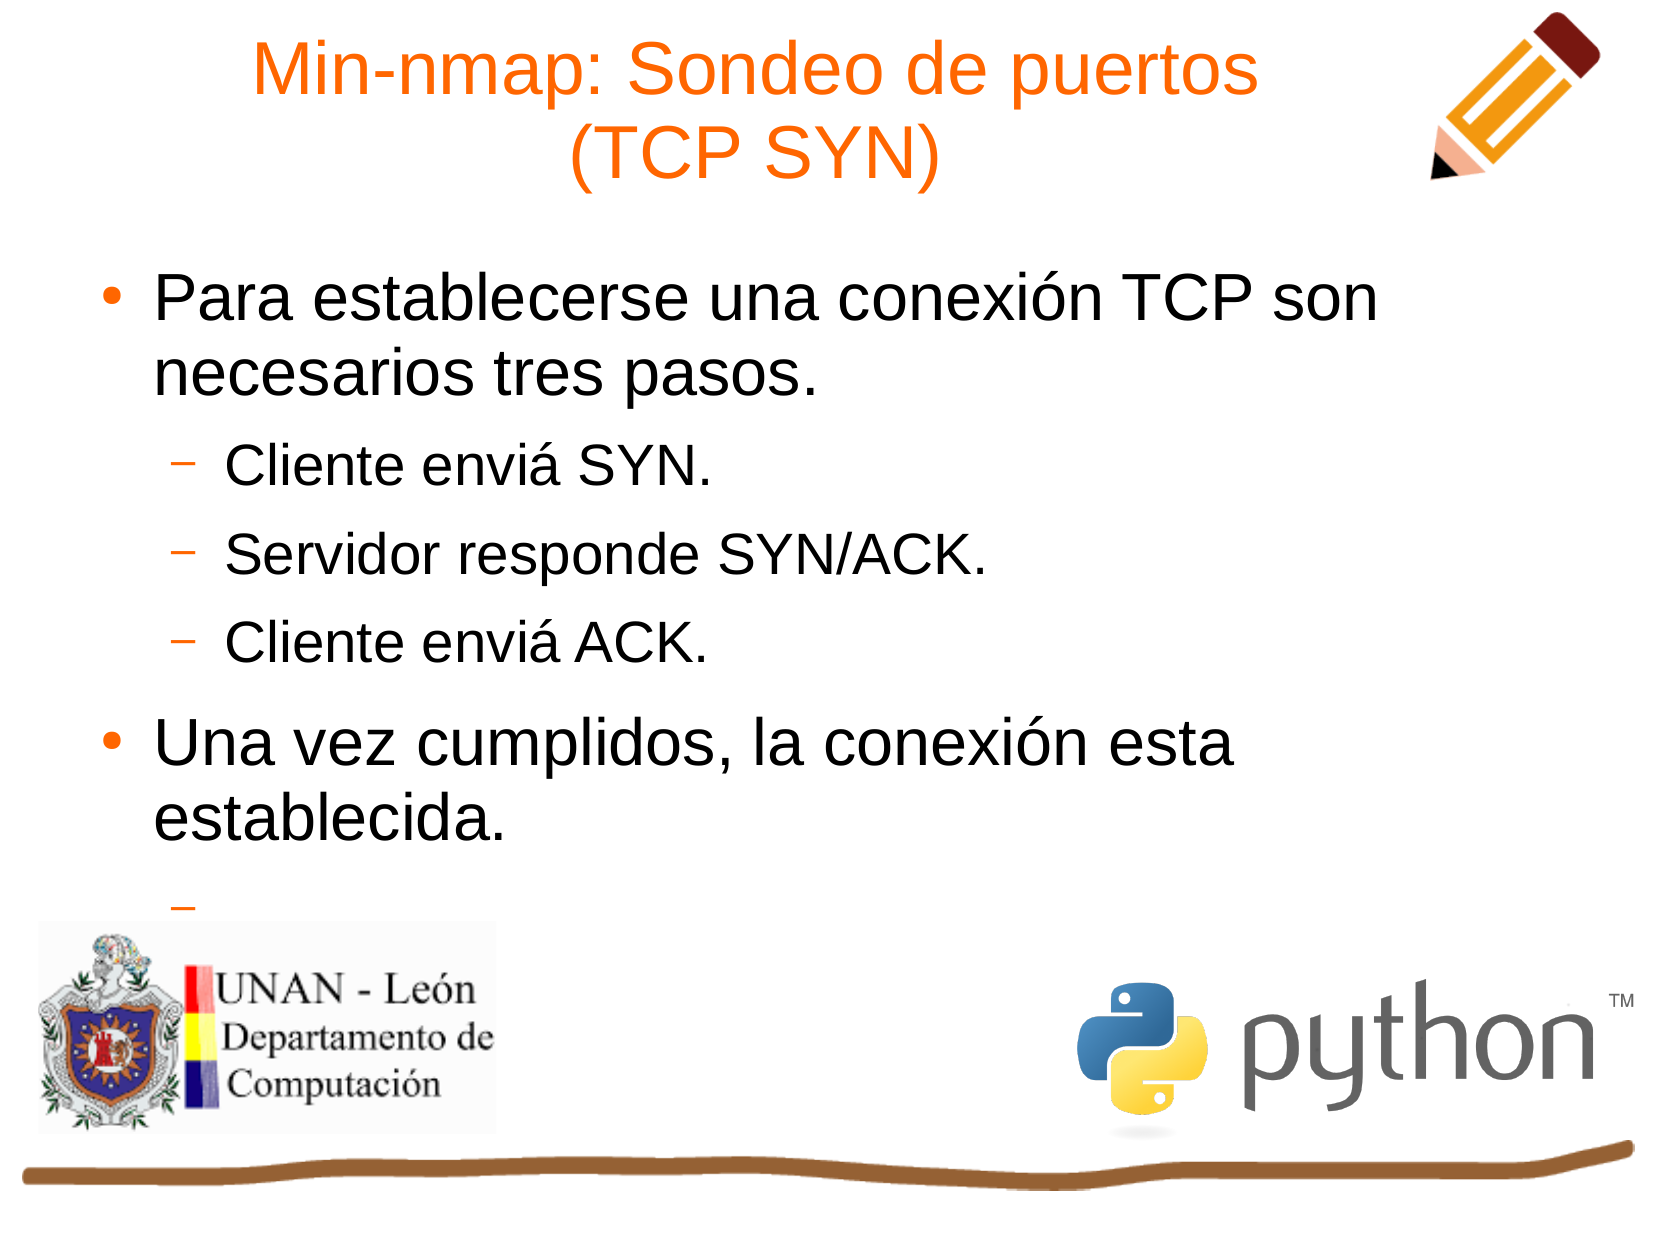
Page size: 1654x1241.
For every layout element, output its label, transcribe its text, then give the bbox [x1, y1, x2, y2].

picture [1430, 12, 1601, 181]
list Para establecerse una conexión TCP son necesarios tres pasos. Cliente enviá SYN. Servidor responde SYN/ACK. Cliente enviá ACK. Una vez cumplidos, la conexión esta establecida. [82, 259, 1583, 875]
title Min-nmap: Sondeo de puertos (TCP SYN) [82, 26, 1430, 195]
picture [22, 970, 1647, 1191]
picture [38, 921, 497, 1134]
